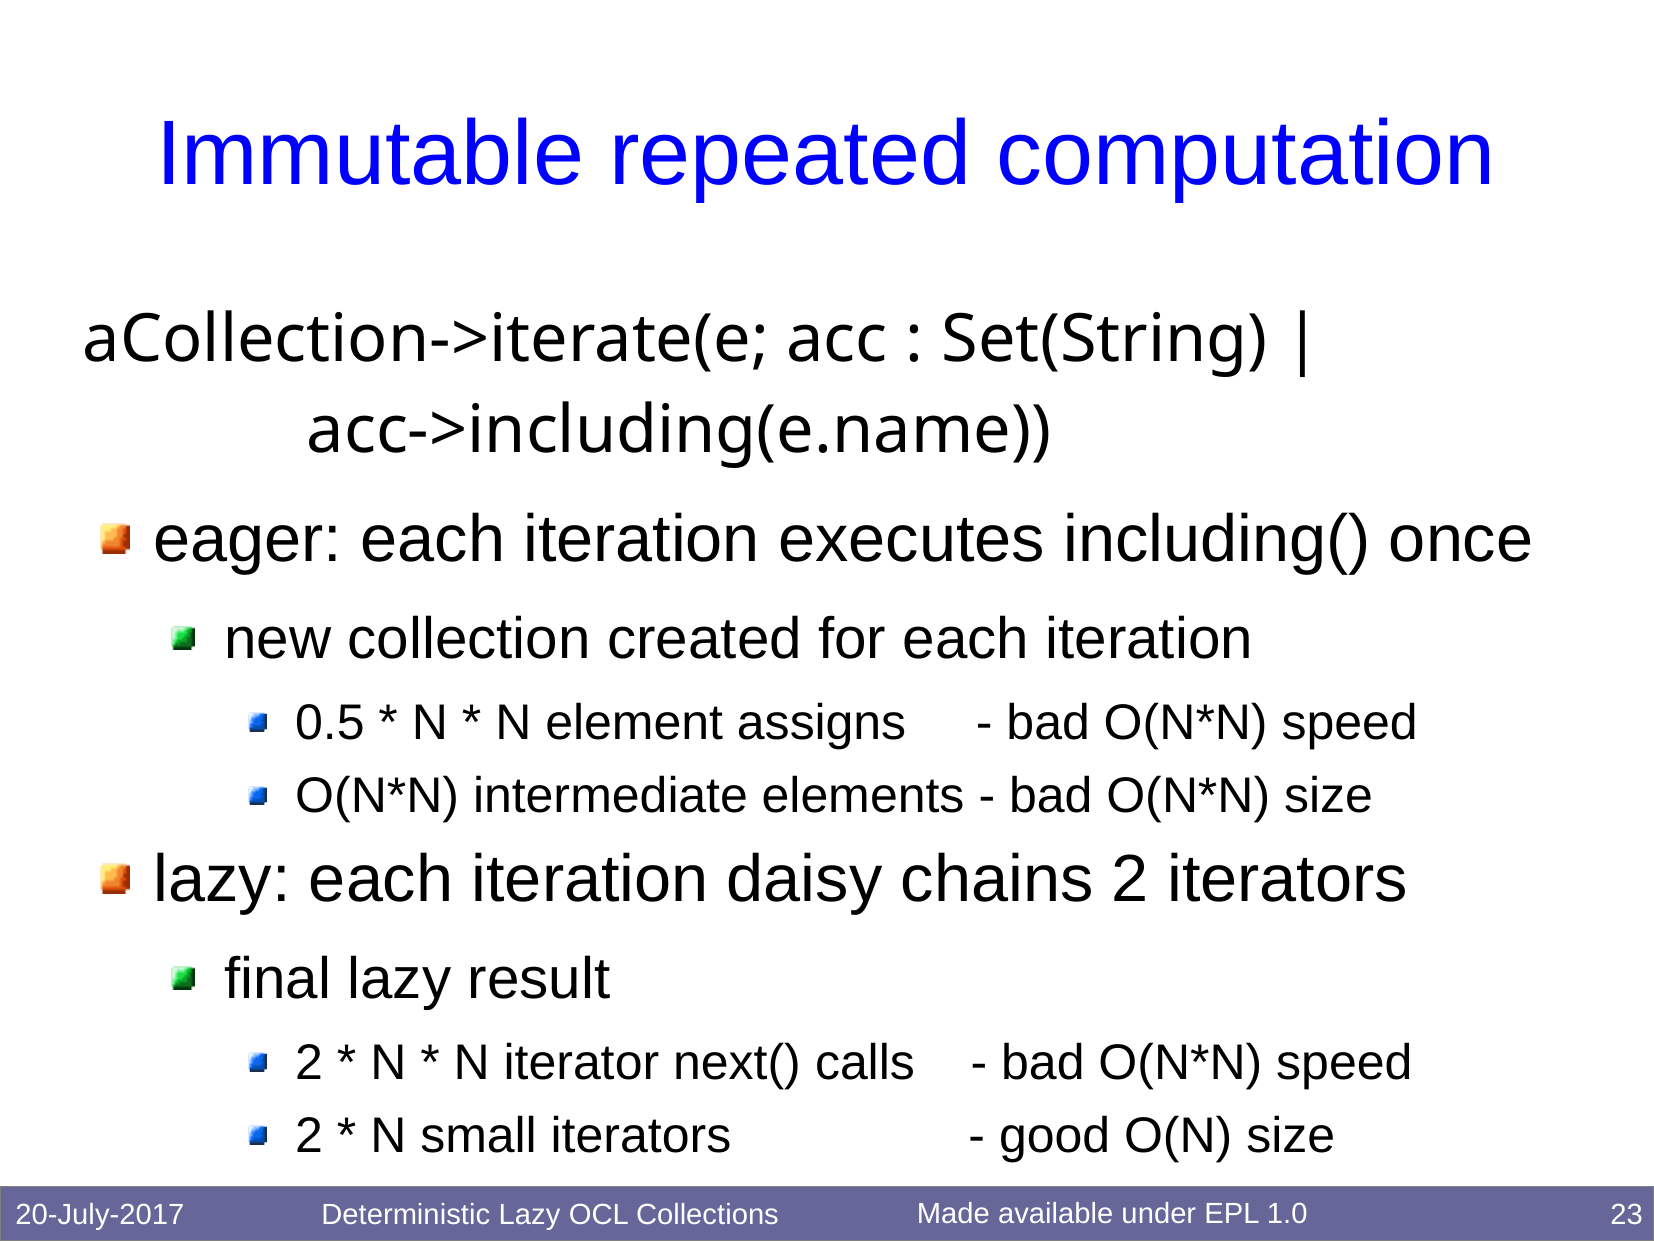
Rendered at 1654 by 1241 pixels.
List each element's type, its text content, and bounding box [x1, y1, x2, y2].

title Immutable repeated computation [82, 49, 1571, 257]
picture [248, 1137, 267, 1145]
list aCollection->iterate(e; acc : Set(String) | acc->including(e.name)) eager: each iteration executes including() once new collection created for each iteration 0.5 * N * N element assigns - bad O(N*N) speed O(N*N) intermediate elements - bad O(N*N) size lazy: each iteration daisy chains 2 iterators final lazy result 2 * N * N iterator next() calls - bad O(N*N) speed 2 * N small iterators - good O(N) size [82, 290, 1571, 1137]
